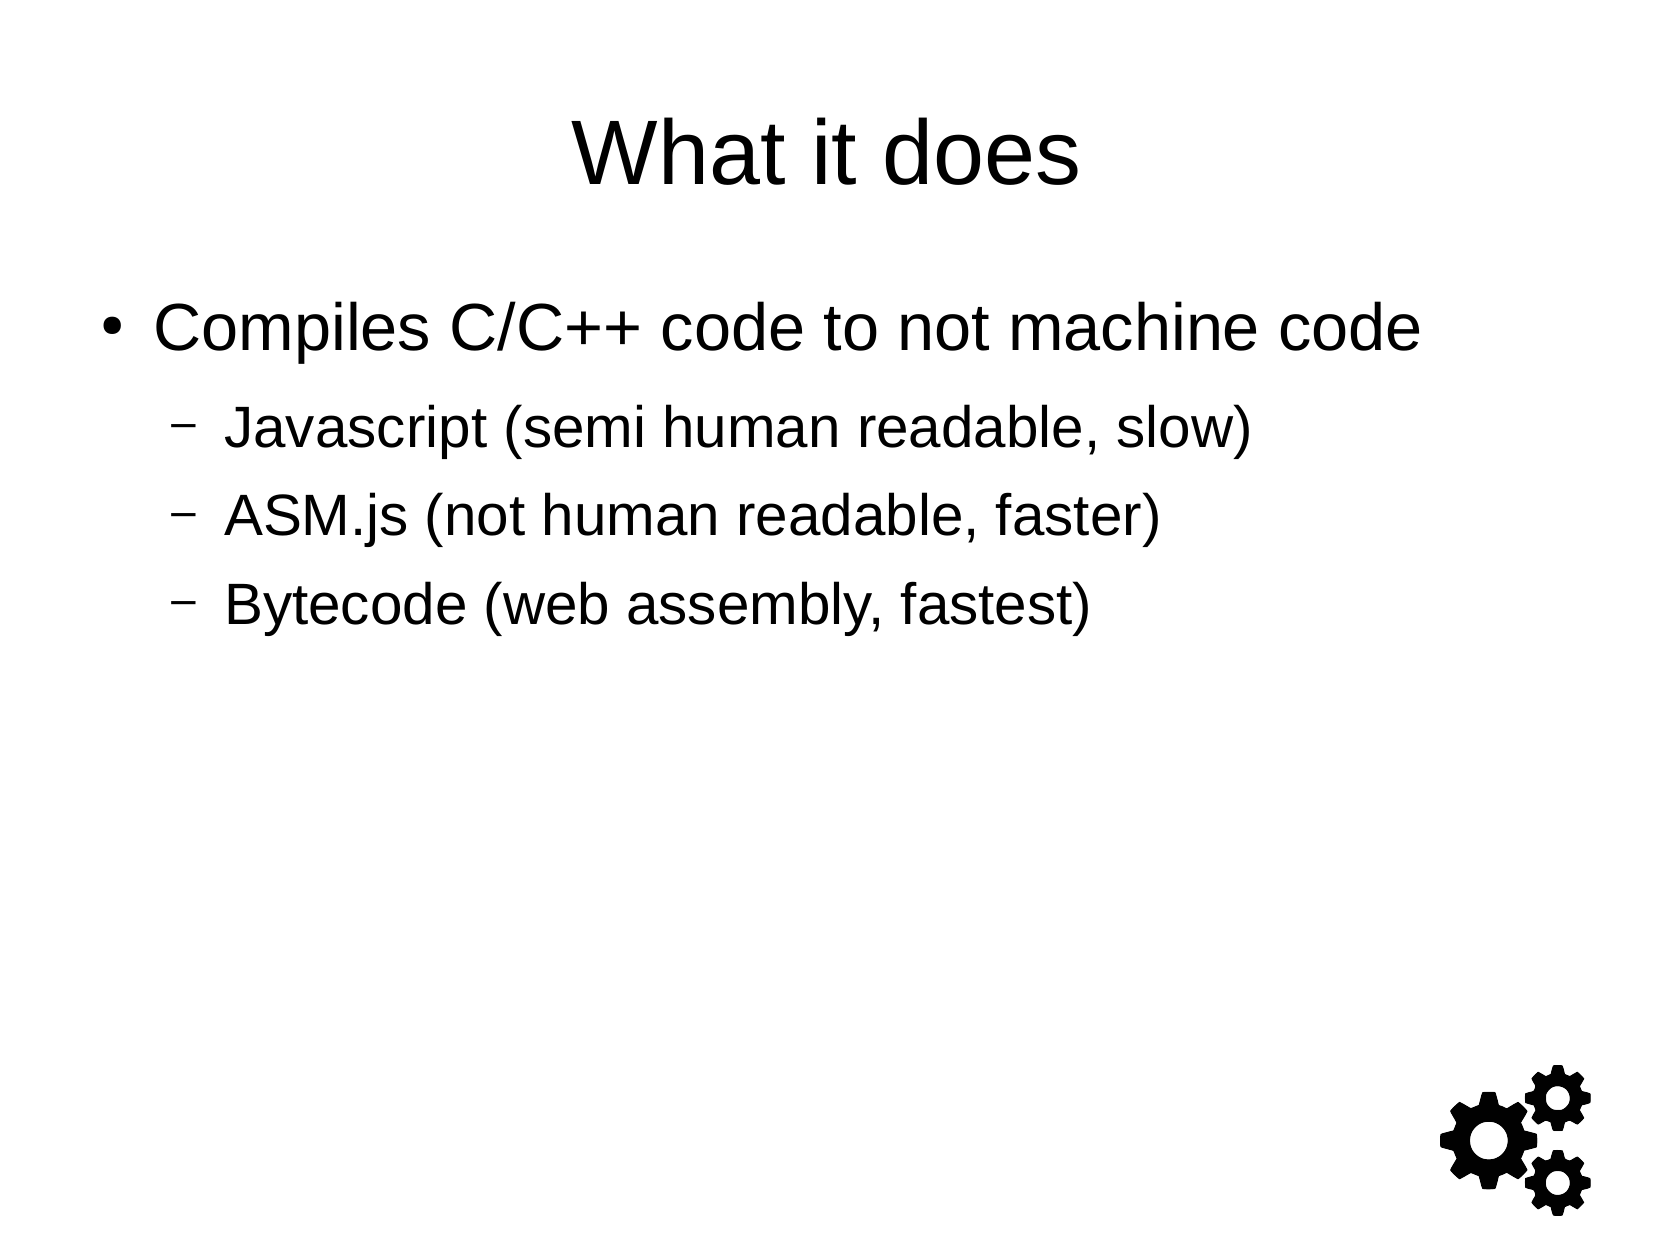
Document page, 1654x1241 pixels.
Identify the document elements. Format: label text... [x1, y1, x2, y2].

list Compiles C/C++ code to not machine code Javascript (semi human readable, slow) ASM.js (not human readable, faster) Bytecode (web assembly, fastest) [82, 290, 1571, 1010]
picture [1440, 1065, 1591, 1216]
title What it does [82, 49, 1571, 257]
